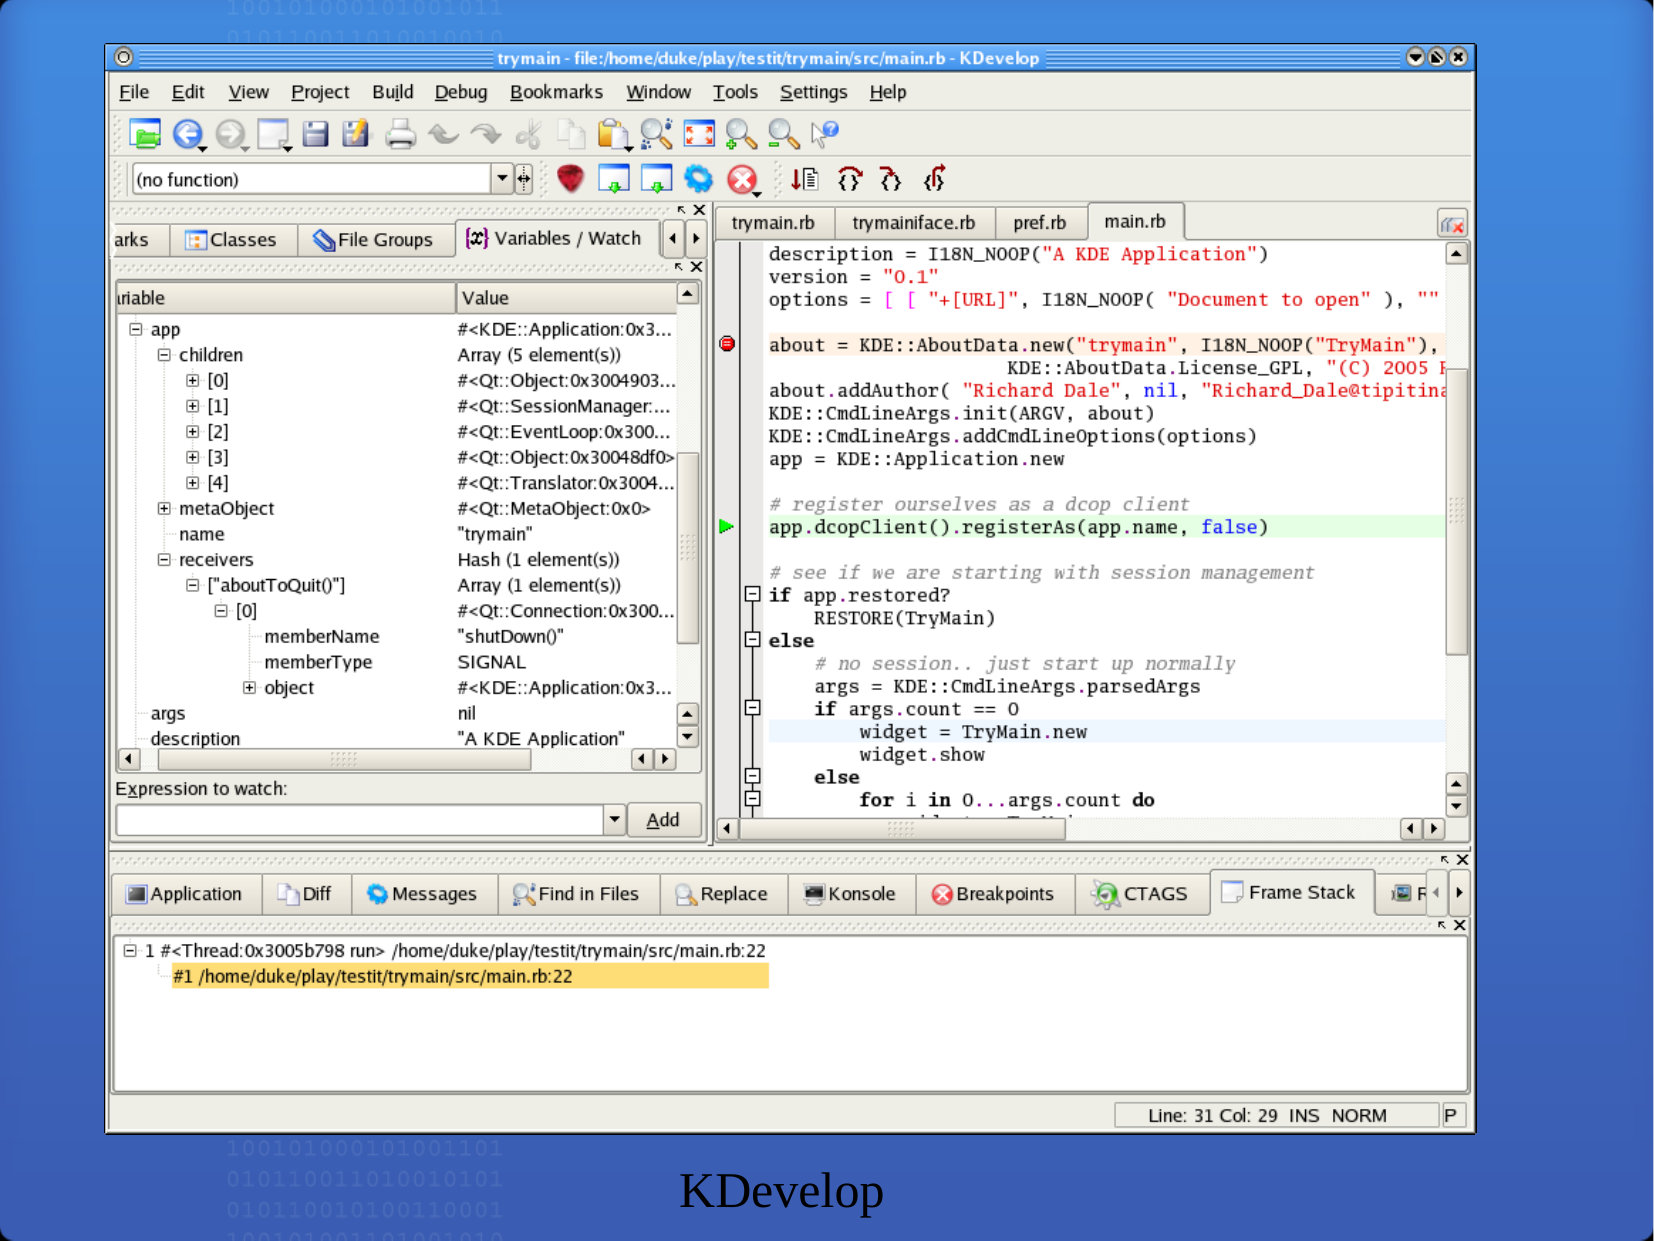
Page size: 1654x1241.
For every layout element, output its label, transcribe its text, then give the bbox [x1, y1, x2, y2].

picture [0, 0, 1654, 1241]
text_box KDevelop [679, 1163, 885, 1219]
